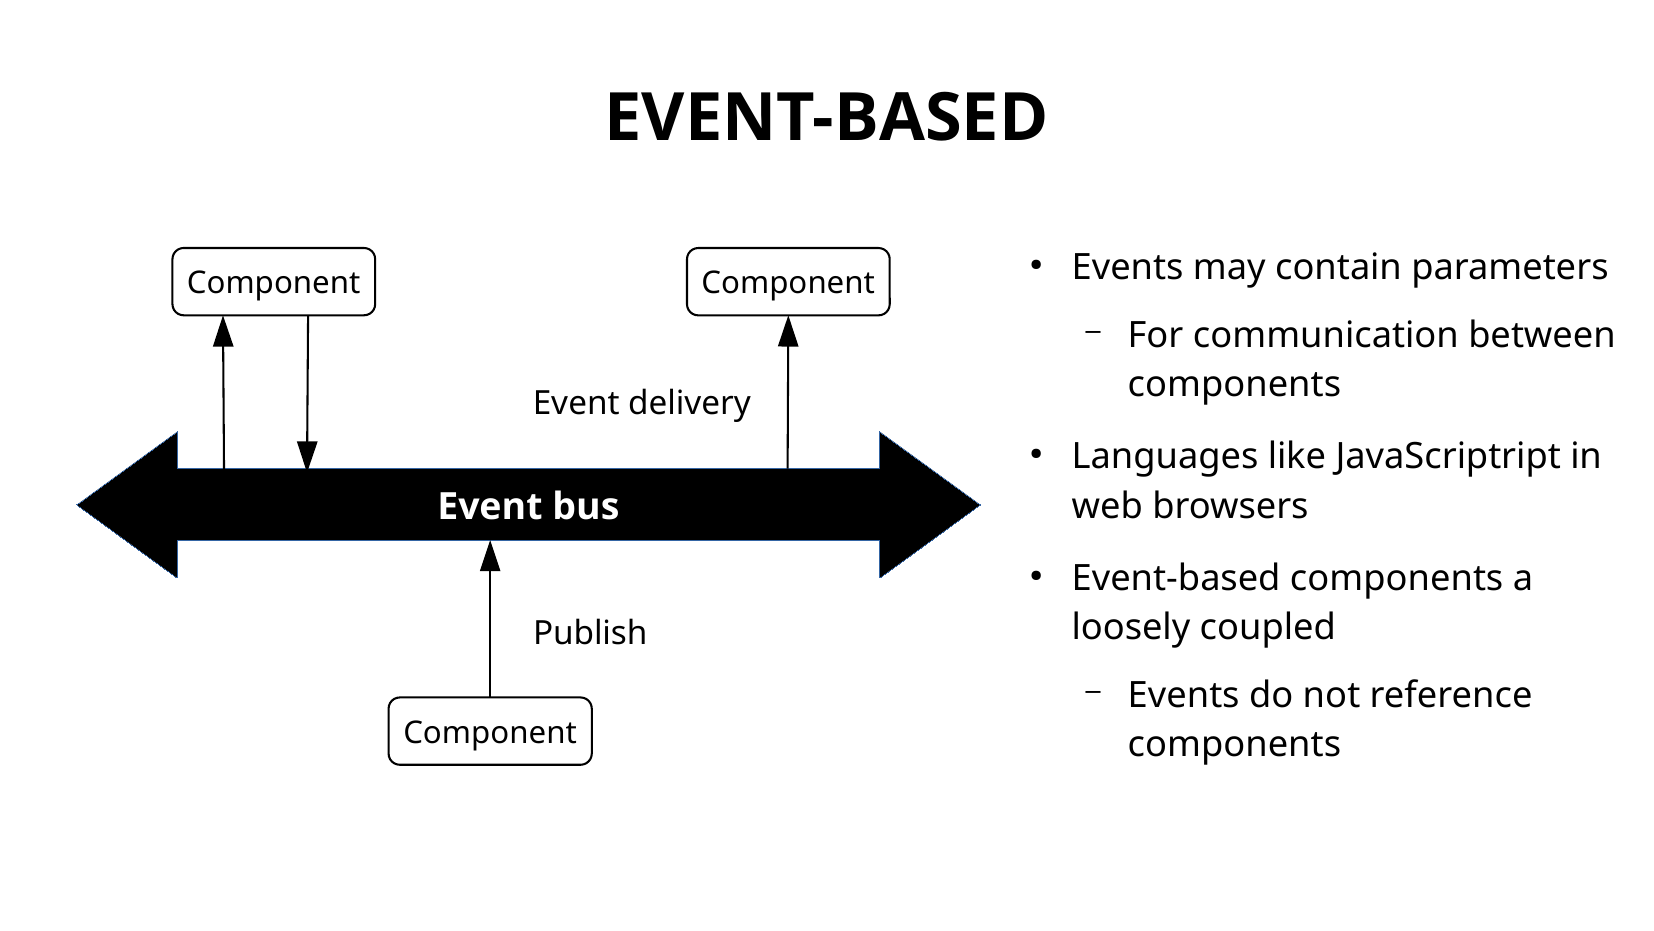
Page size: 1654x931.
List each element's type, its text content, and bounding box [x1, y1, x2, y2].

list Events may contain parameters For communication between components Languages like JavaScriptript in web browsers Event-based components a loosely coupled Events do not reference components [1015, 241, 1619, 781]
title EVENT-BASED [82, 36, 1571, 193]
text_box Component [172, 247, 376, 316]
text_box Publish [518, 601, 710, 658]
text_box Event delivery [518, 371, 800, 428]
text_box Component [686, 248, 890, 316]
text_box Event bus [76, 431, 981, 578]
text_box Component [388, 697, 592, 765]
